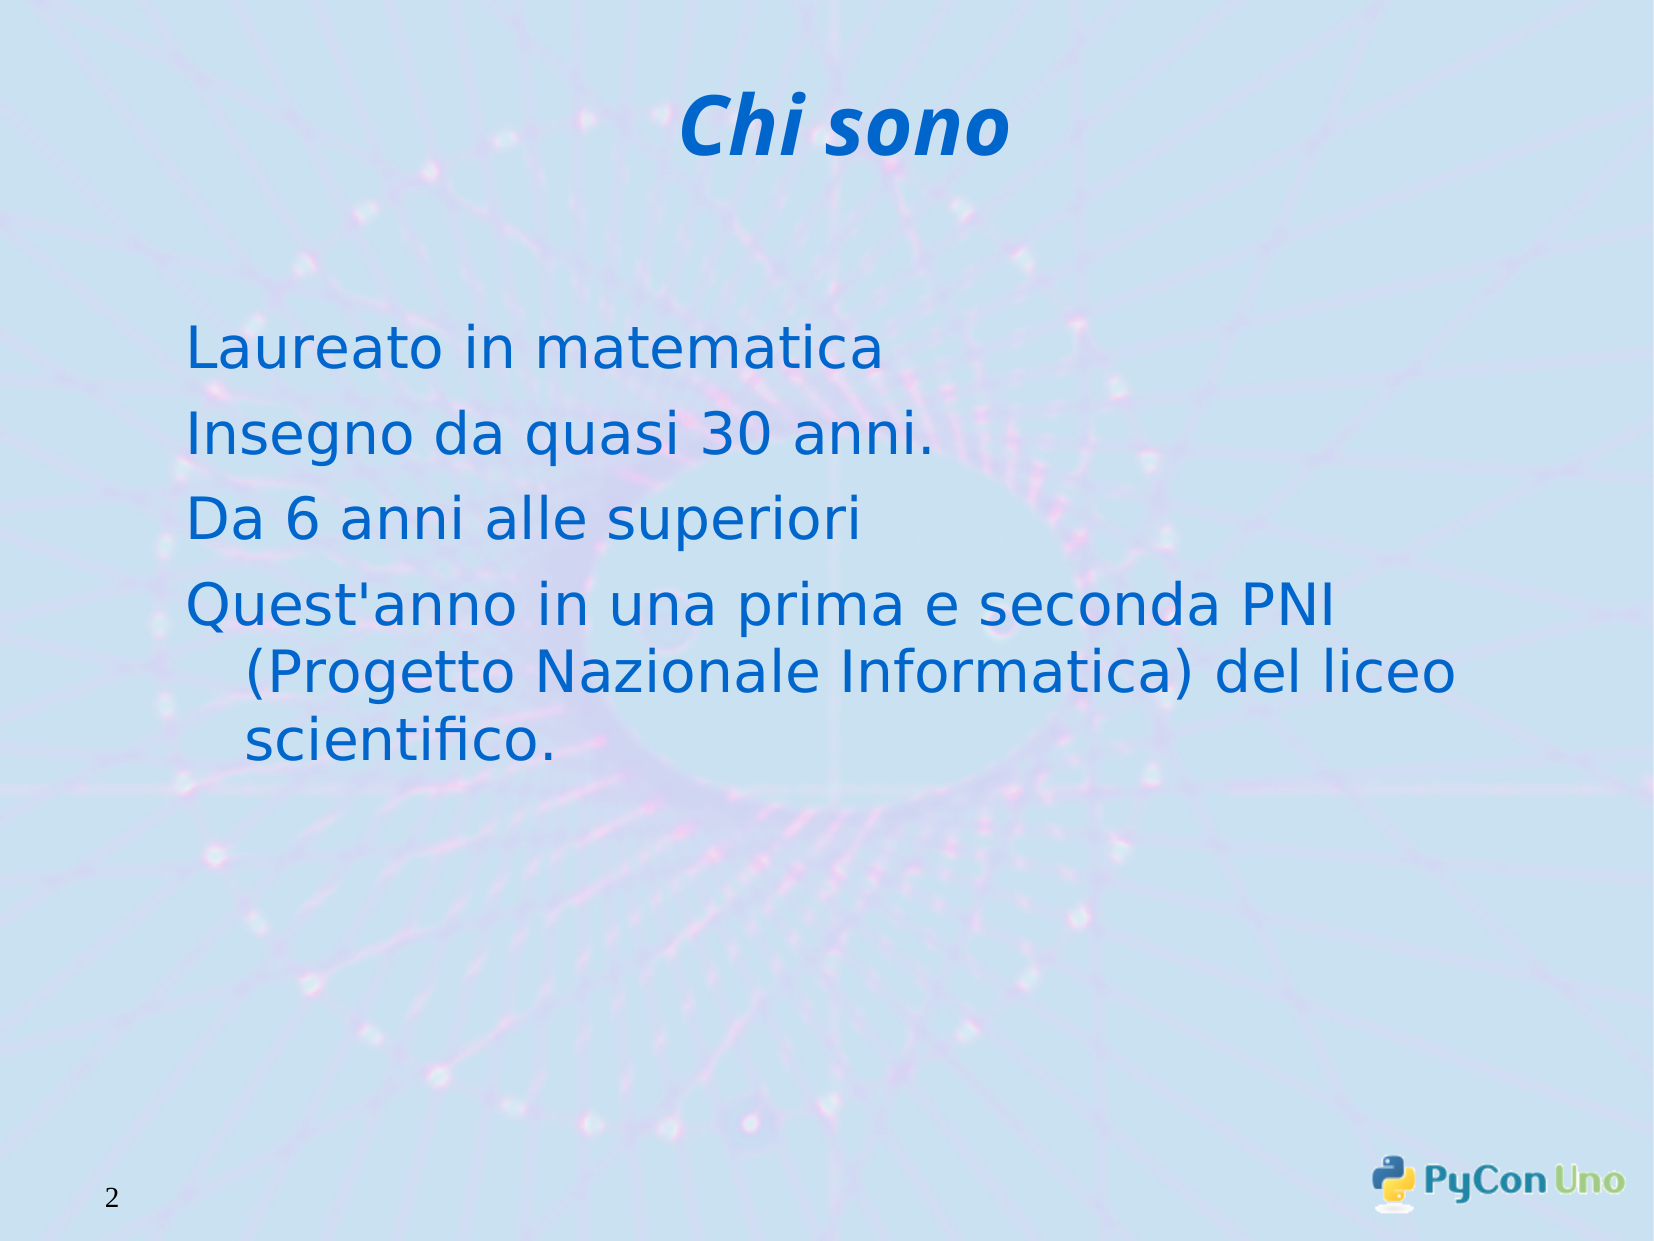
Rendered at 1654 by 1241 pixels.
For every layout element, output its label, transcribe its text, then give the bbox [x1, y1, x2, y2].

subtitle Laureato in matematica Insegno da quasi 30 anni. Da 6 anni alle superiori Quest'anno in una prima e seconda PNI (Progetto Nazionale Informatica) del liceo scientifico. [150, 282, 1541, 1064]
title Chi sono [139, 19, 1552, 227]
picture [0, 0, 1654, 1241]
